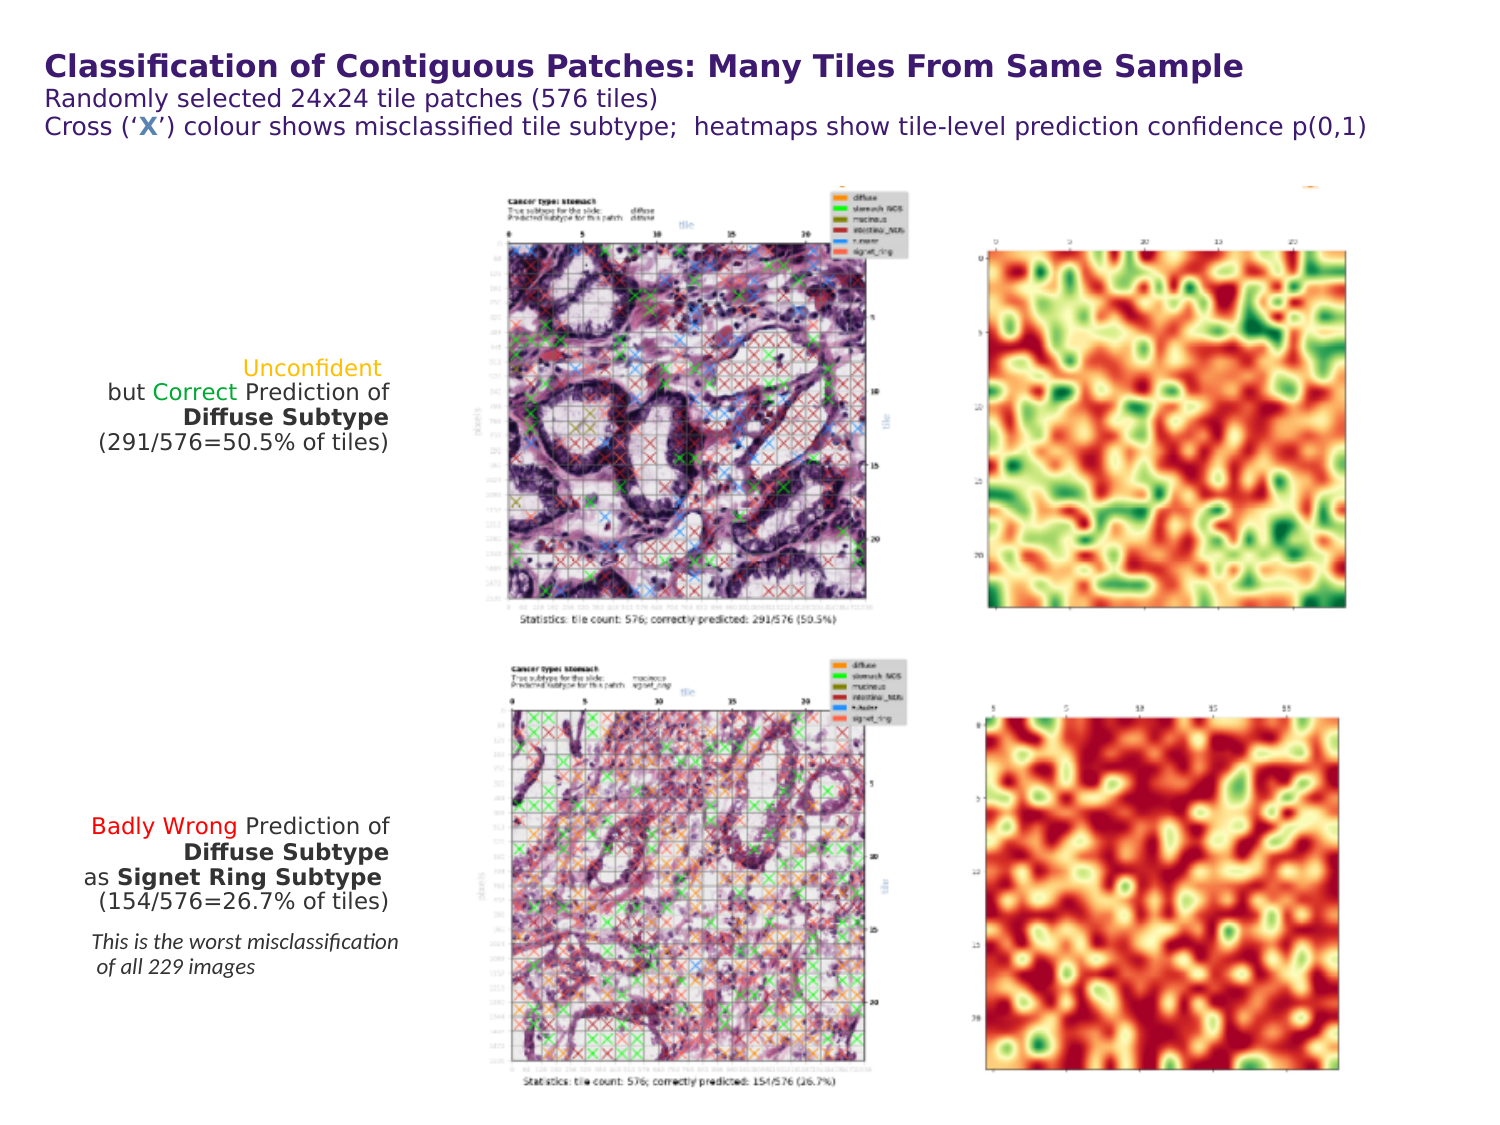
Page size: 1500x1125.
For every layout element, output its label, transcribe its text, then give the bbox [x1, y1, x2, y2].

text_box Unconfident but Correct Prediction of Diffuse Subtype (291/576=50.5% of tiles) [82, 353, 390, 479]
picture [473, 655, 1373, 1094]
title Classification of Contiguous Patches: Many Tiles From Same Sample Randomly selected 24x24 tile patches (576 tiles) Cross (‘X’) colour shows misclassified tile subtype; heatmaps show tile-level prediction confidence p(0,1) [29, 42, 1500, 184]
picture [469, 186, 1365, 632]
text_box Badly Wrong Prediction of Diffuse Subtype as Signet Ring Subtype (154/576=26.7% of tiles) [70, 813, 390, 938]
text_box This is the worst misclassification of all 229 images [76, 921, 420, 993]
